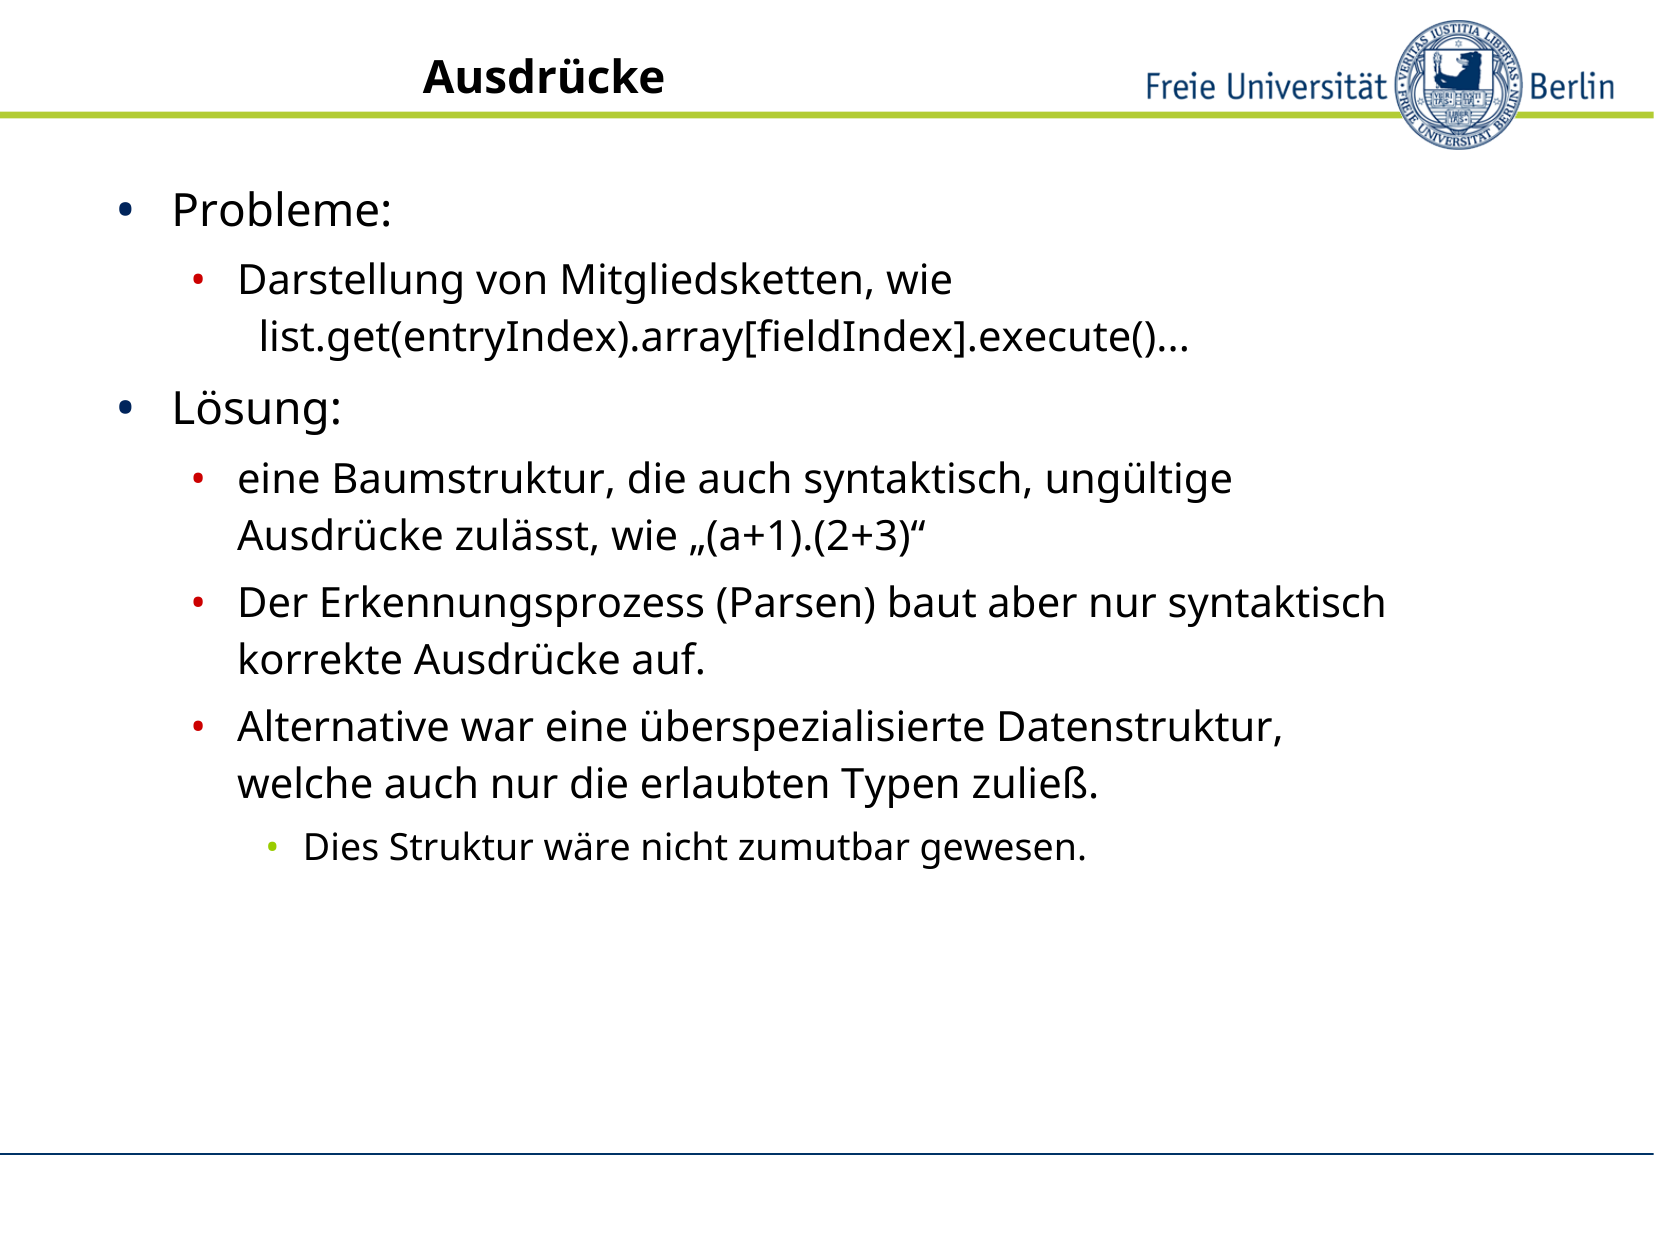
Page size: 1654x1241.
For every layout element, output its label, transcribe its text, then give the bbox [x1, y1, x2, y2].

picture [1139, 145, 1620, 151]
list Probleme: Darstellung von Mitgliedsketten, wie list.get(entryIndex).array[fieldIndex].execute()... Lösung: eine Baumstruktur, die auch syntaktisch, ungültige Ausdrücke zulässt, wie „(a+1).(2+3)“ Der Erkennungsprozess (Parsen) baut aber nur syntaktisch korrekte Ausdrücke auf. Alternative war eine überspezialisierte Datenstruktur, welche auch nur die erlaubten Typen zuließ. Dies Struktur wäre nicht zumutbar gewesen. [115, 177, 1418, 981]
title Ausdrücke [422, 7, 1654, 145]
